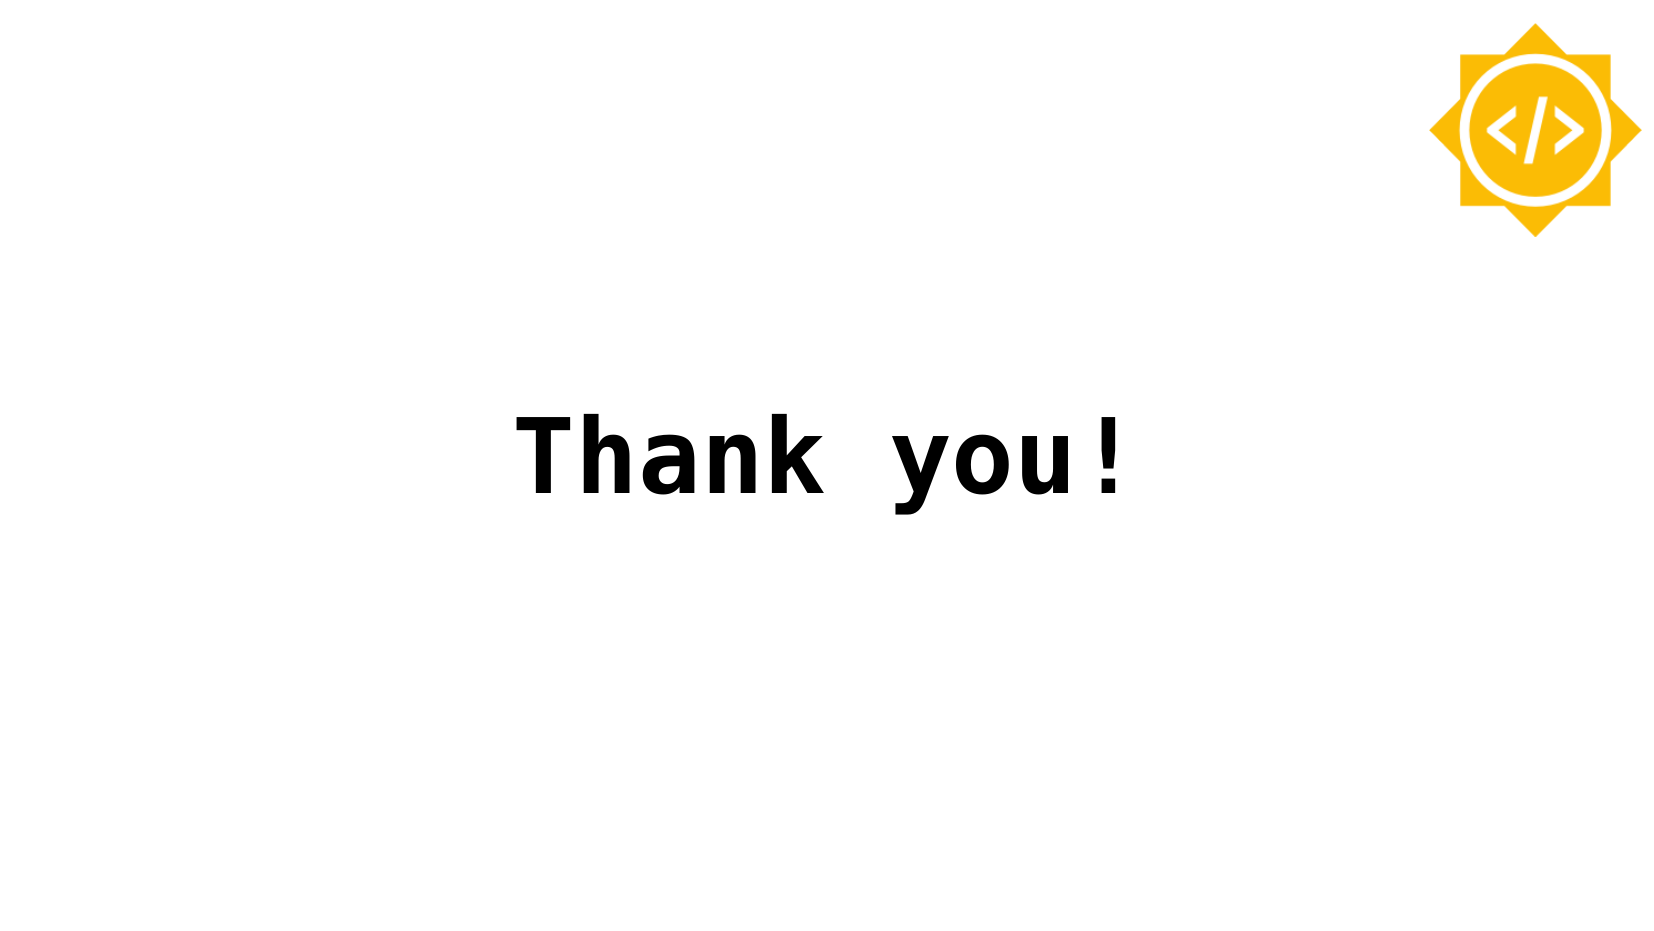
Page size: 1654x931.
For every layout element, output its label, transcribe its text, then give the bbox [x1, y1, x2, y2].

picture [1429, 23, 1642, 237]
text_box Thank you! [0, 389, 1654, 721]
